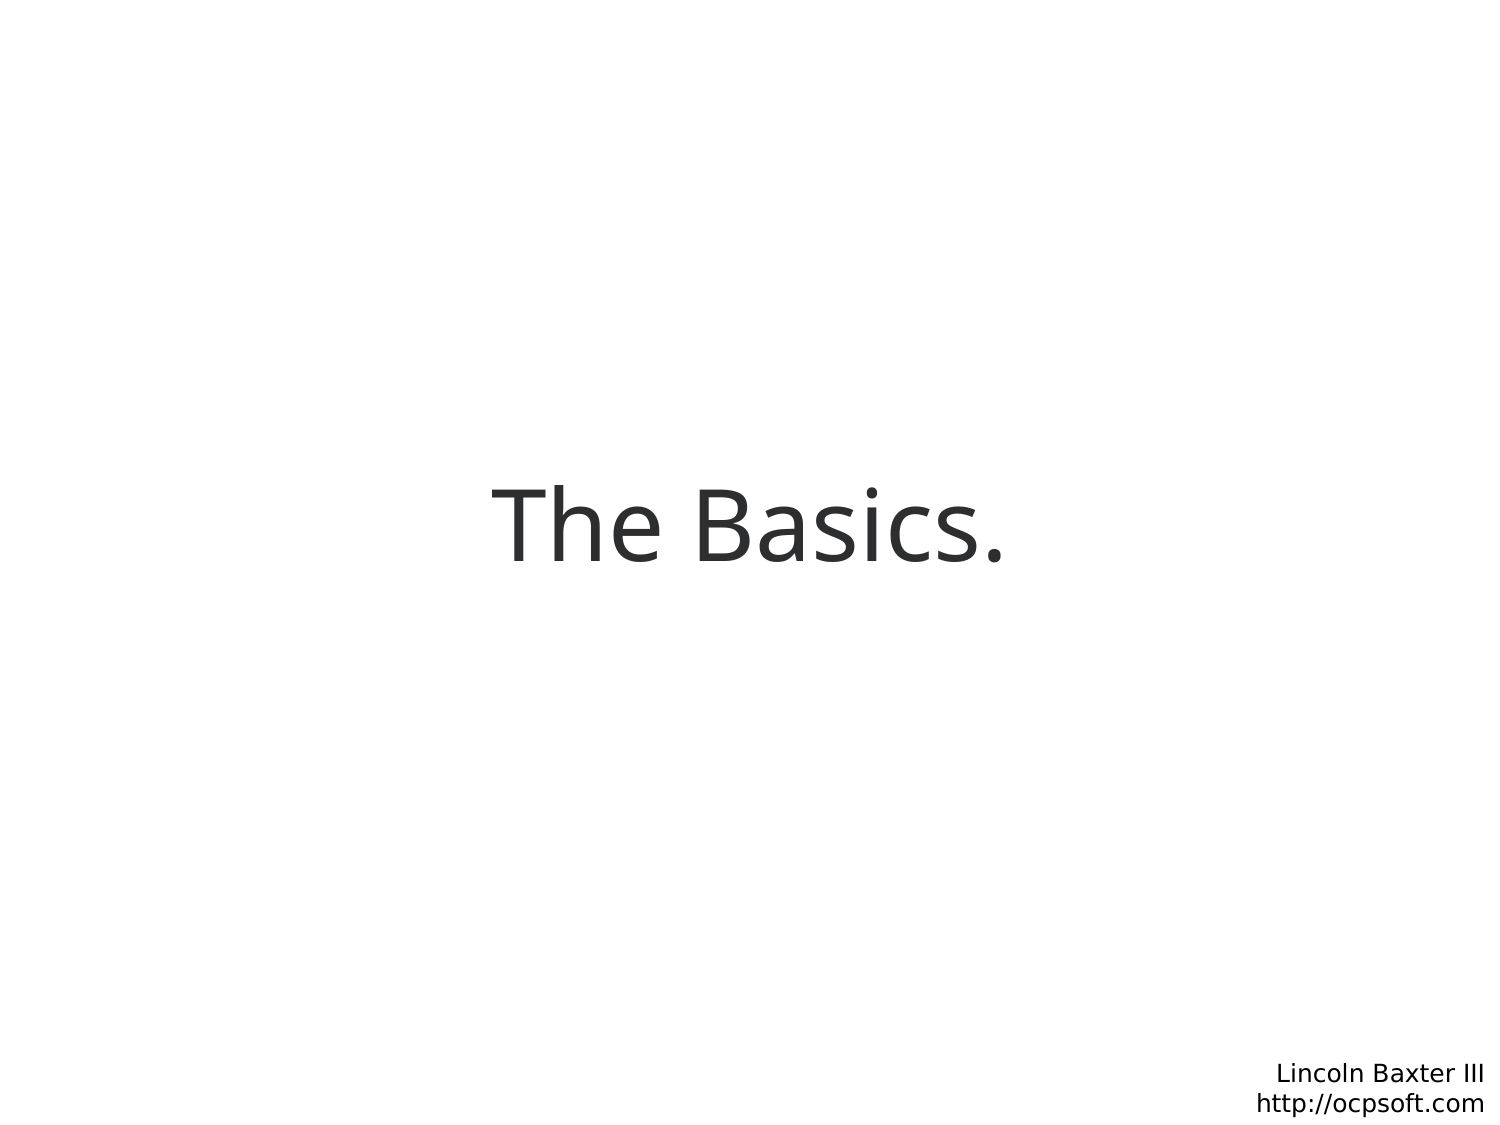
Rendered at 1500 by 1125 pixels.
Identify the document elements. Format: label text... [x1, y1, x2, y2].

subtitle The Basics. [75, 119, 1425, 923]
